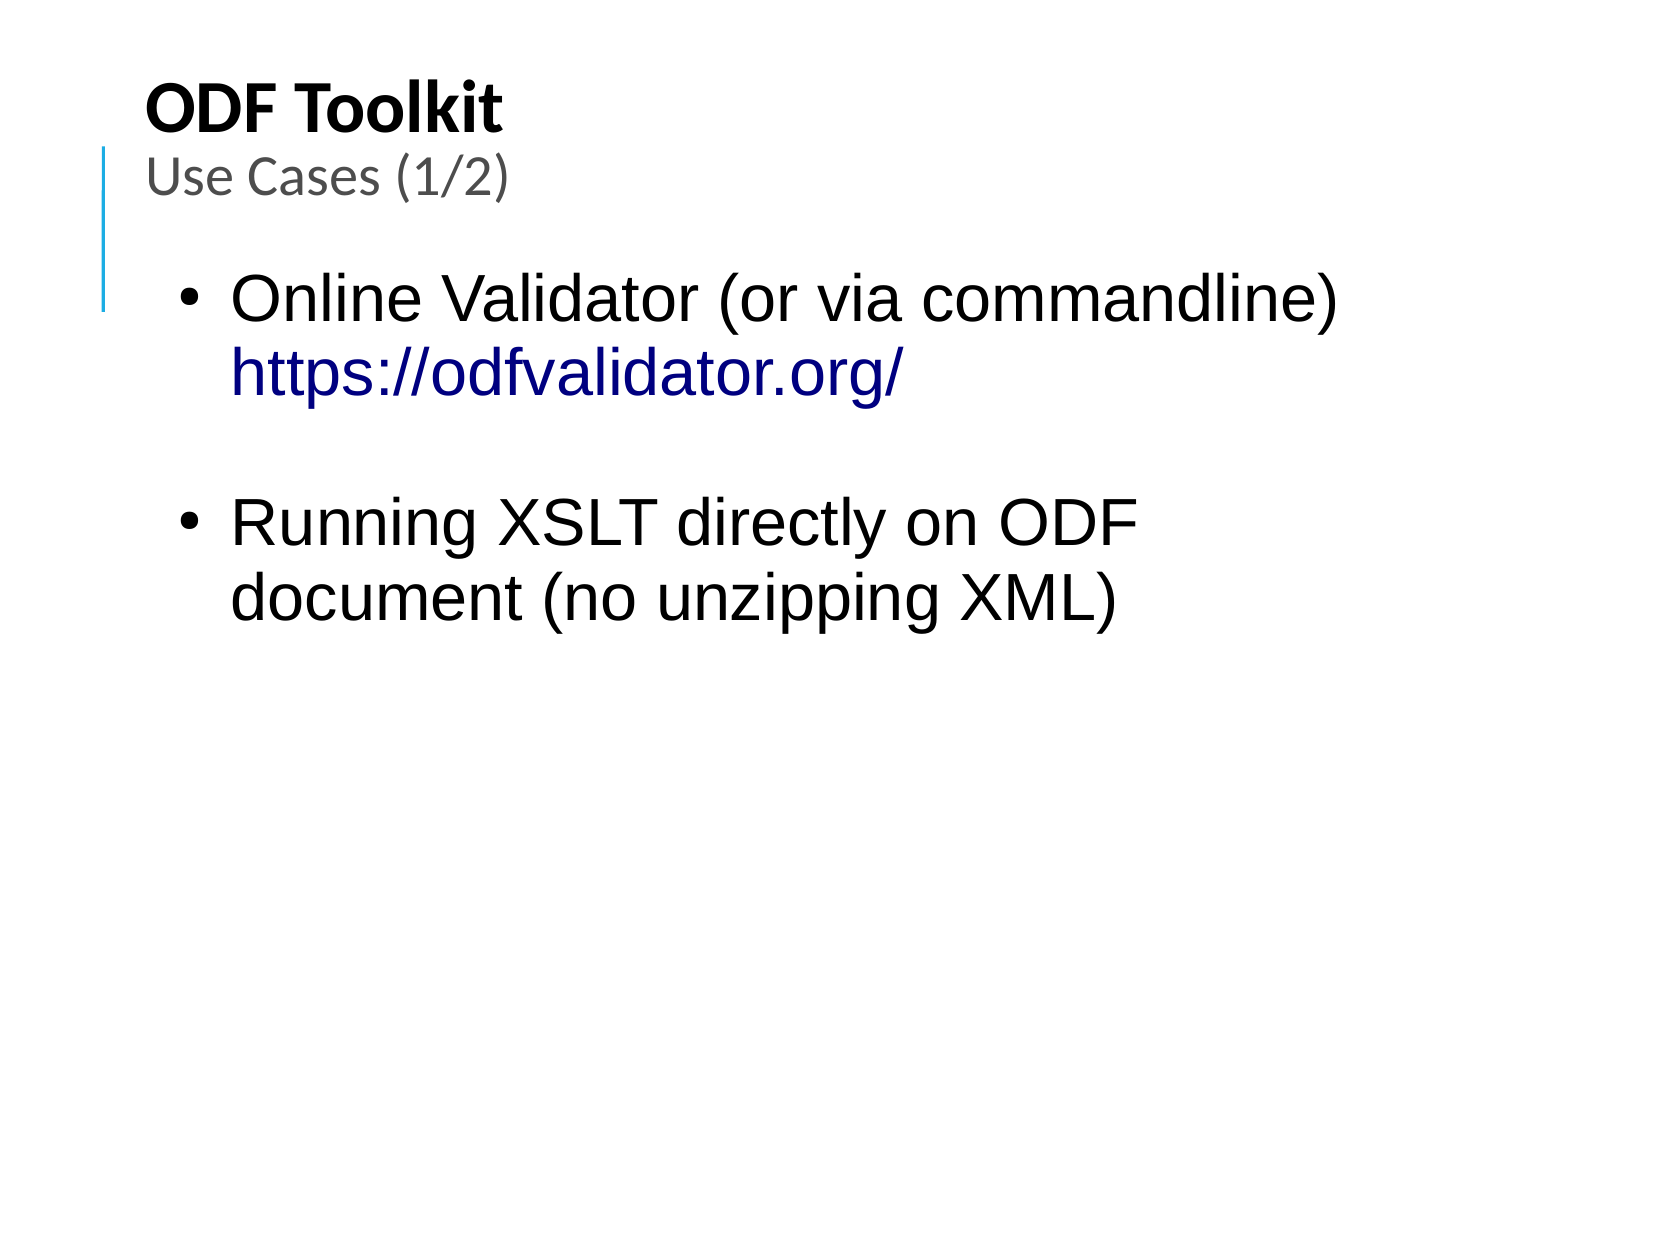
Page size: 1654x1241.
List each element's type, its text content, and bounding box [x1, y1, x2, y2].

title ODF Toolkit Use Cases (1/2) [145, 67, 1388, 220]
text_box Online Validator (or via commandline) https://odfvalidator.org/ Running XSLT directly on ODF document (no unzipping XML) [145, 253, 1423, 1240]
